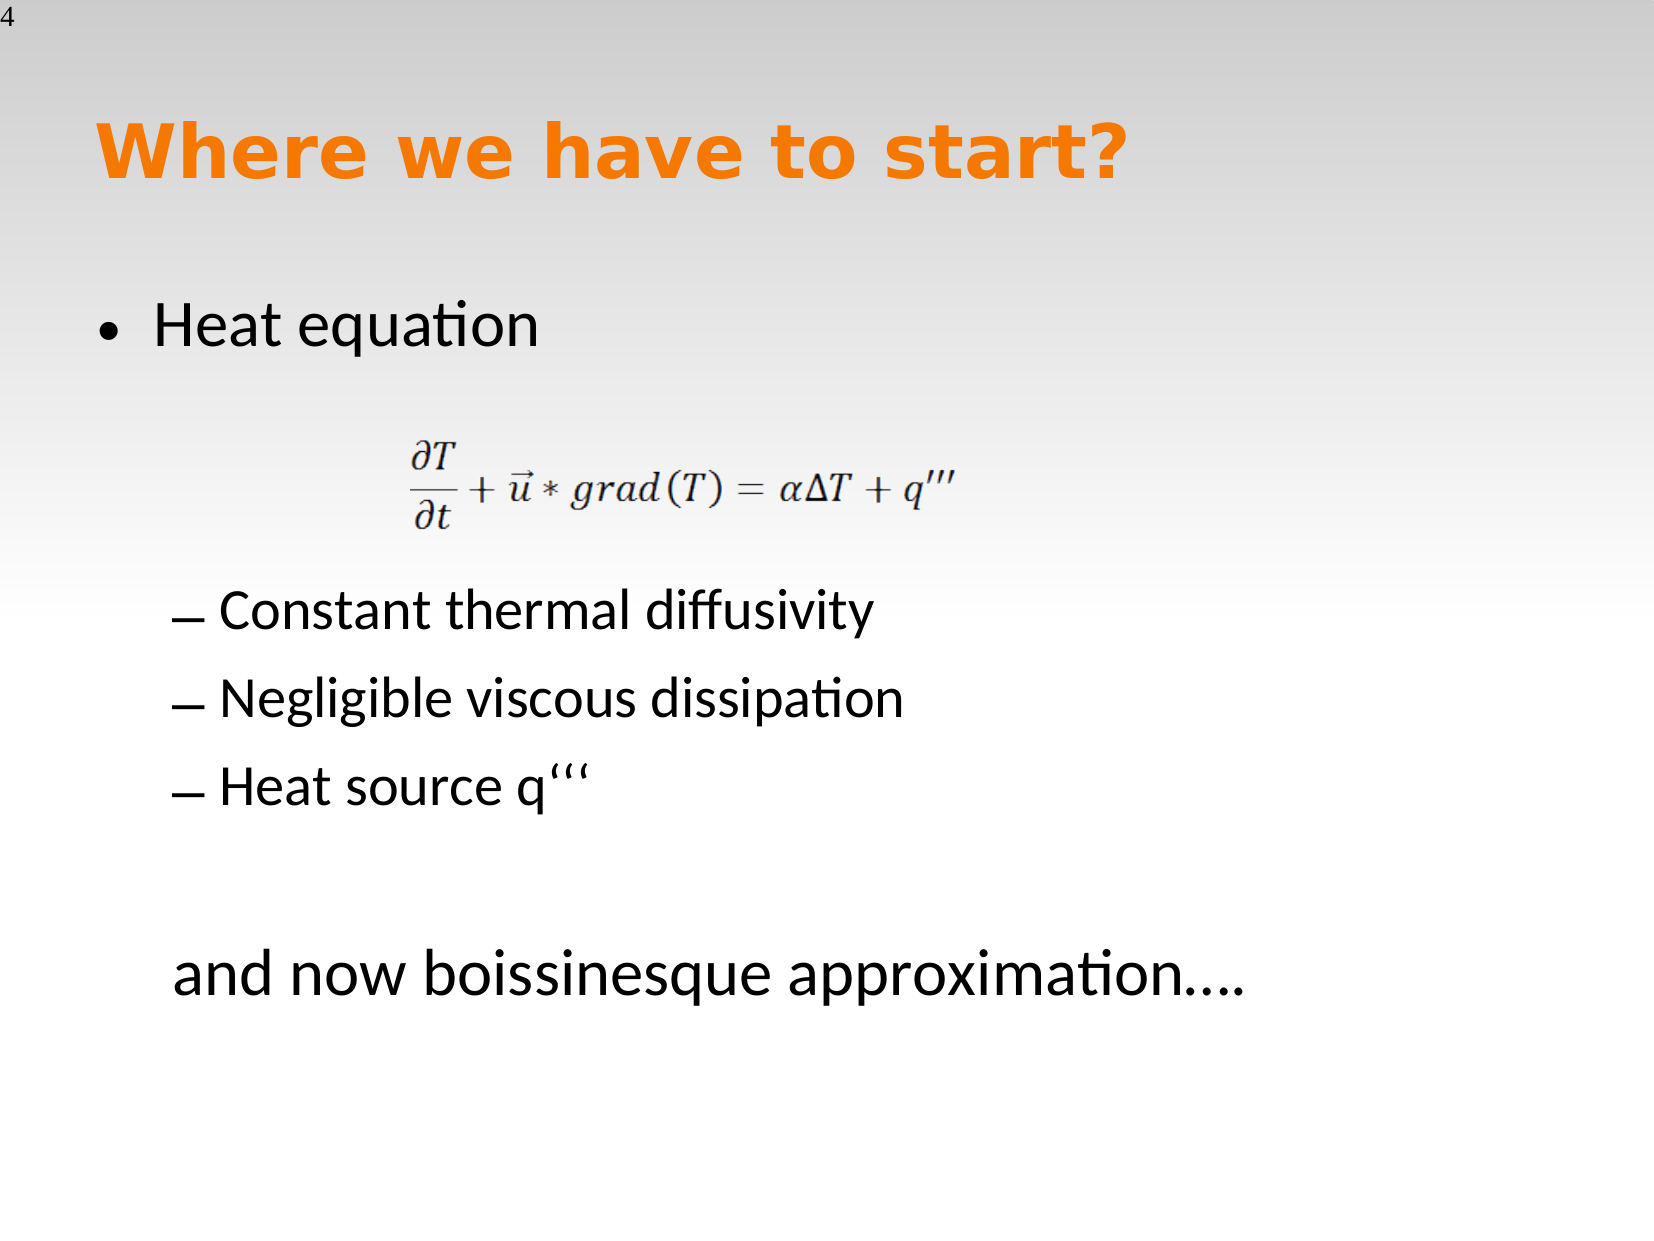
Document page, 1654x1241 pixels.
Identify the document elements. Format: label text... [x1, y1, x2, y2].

picture [410, 437, 958, 533]
title Where we have to start? [82, 49, 1571, 257]
list Heat equation Constant thermal diffusivity Negligible viscous dissipation Heat source q‘‘‘ and now boissinesque approximation…. [82, 289, 1571, 1108]
